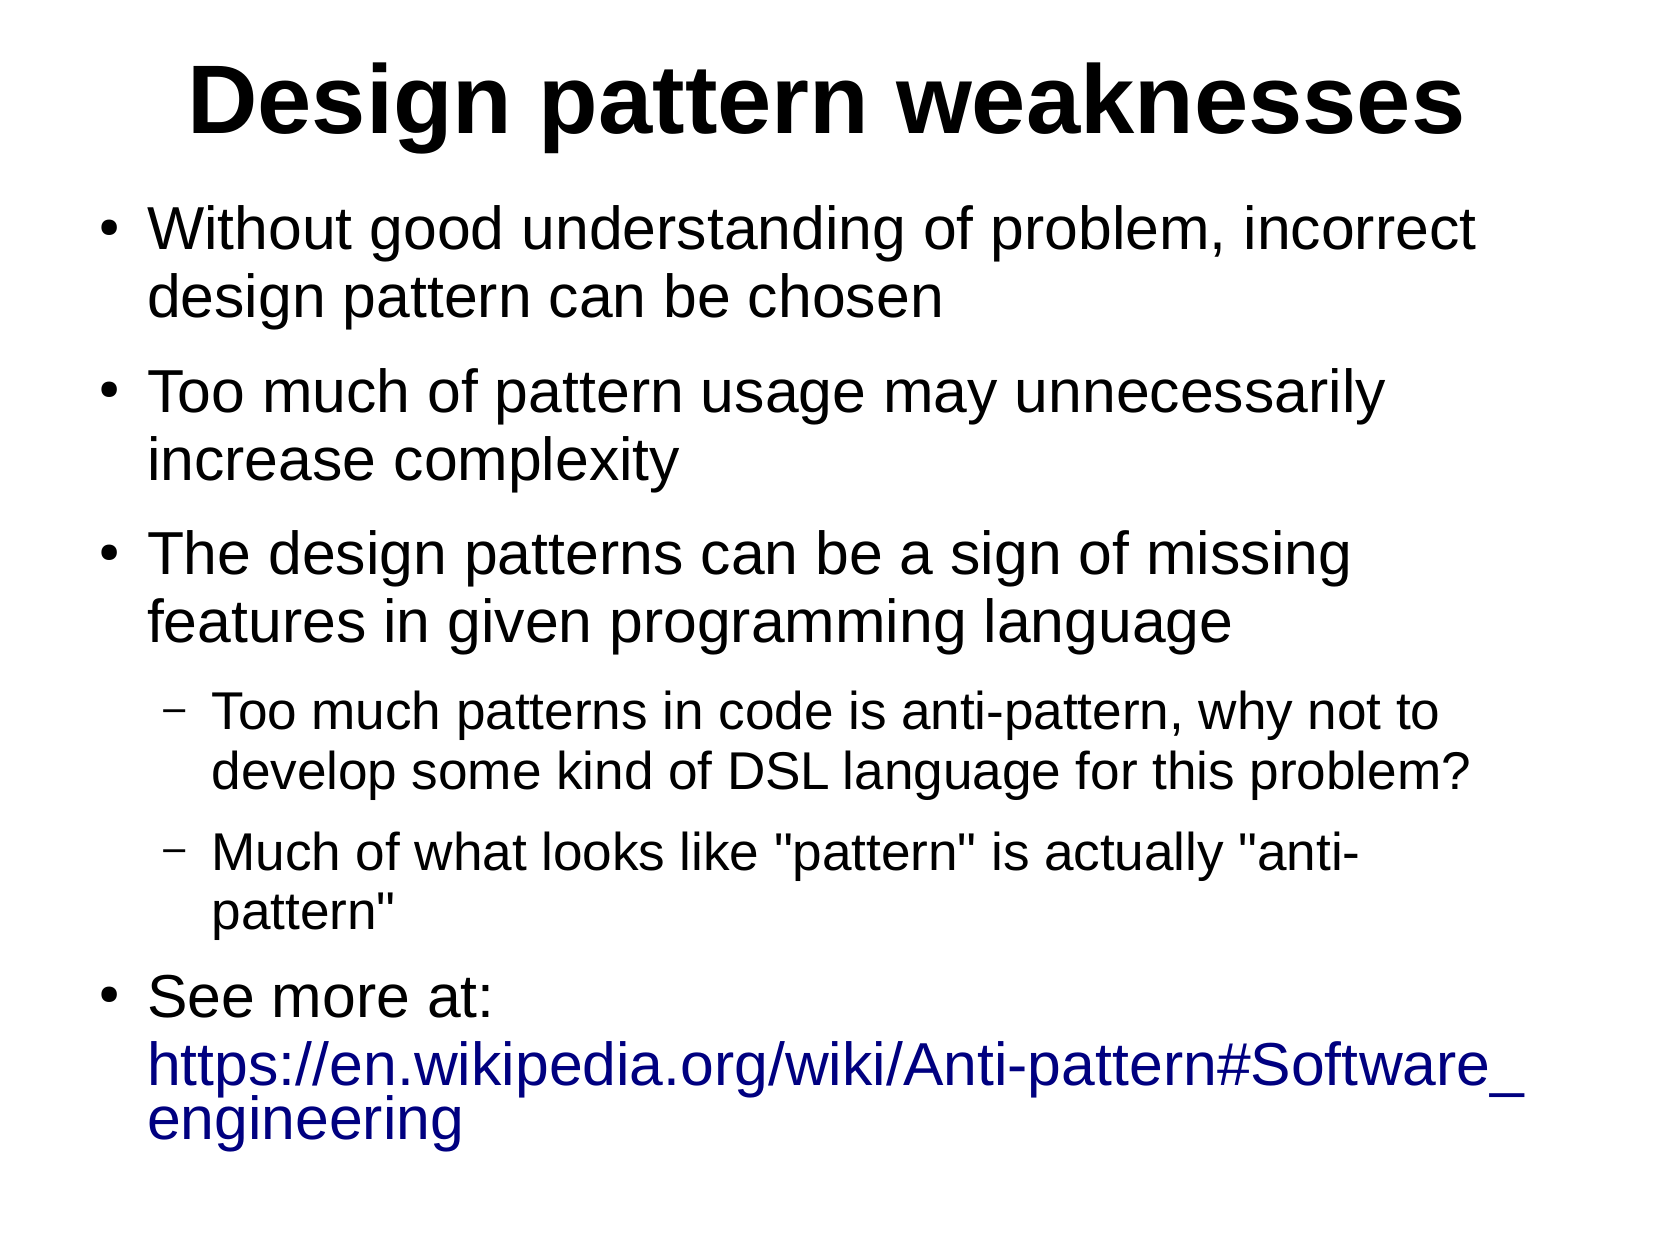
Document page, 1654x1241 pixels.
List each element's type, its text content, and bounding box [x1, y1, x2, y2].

list Without good understanding of problem, incorrect design pattern can be chosen Too much of pattern usage may unnecessarily increase complexity The design patterns can be a sign of missing features in given programming language Too much patterns in code is anti-pattern, why not to develop some kind of DSL language for this problem? Much of what looks like "pattern" is actually "anti-pattern" See more at: https://en.wikipedia.org/wiki/Anti-pattern#Software_engineering [82, 195, 1546, 1171]
title Design pattern weaknesses [82, 45, 1571, 155]
